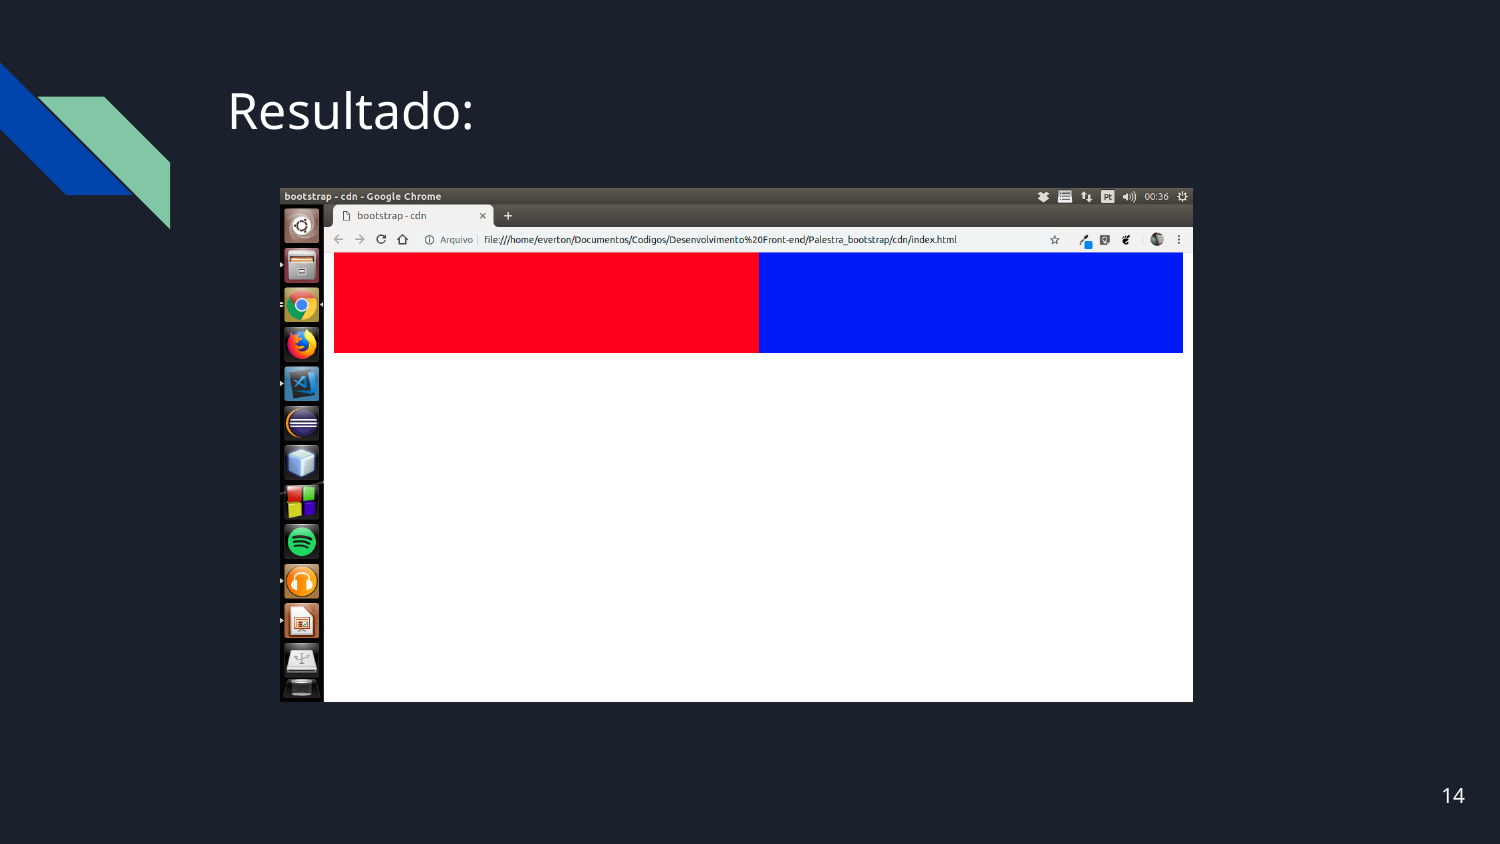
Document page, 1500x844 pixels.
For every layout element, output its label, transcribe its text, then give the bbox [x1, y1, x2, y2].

slide_number <número> [1389, 764, 1480, 830]
title Resultado: [212, 64, 1368, 215]
picture [280, 188, 1193, 702]
